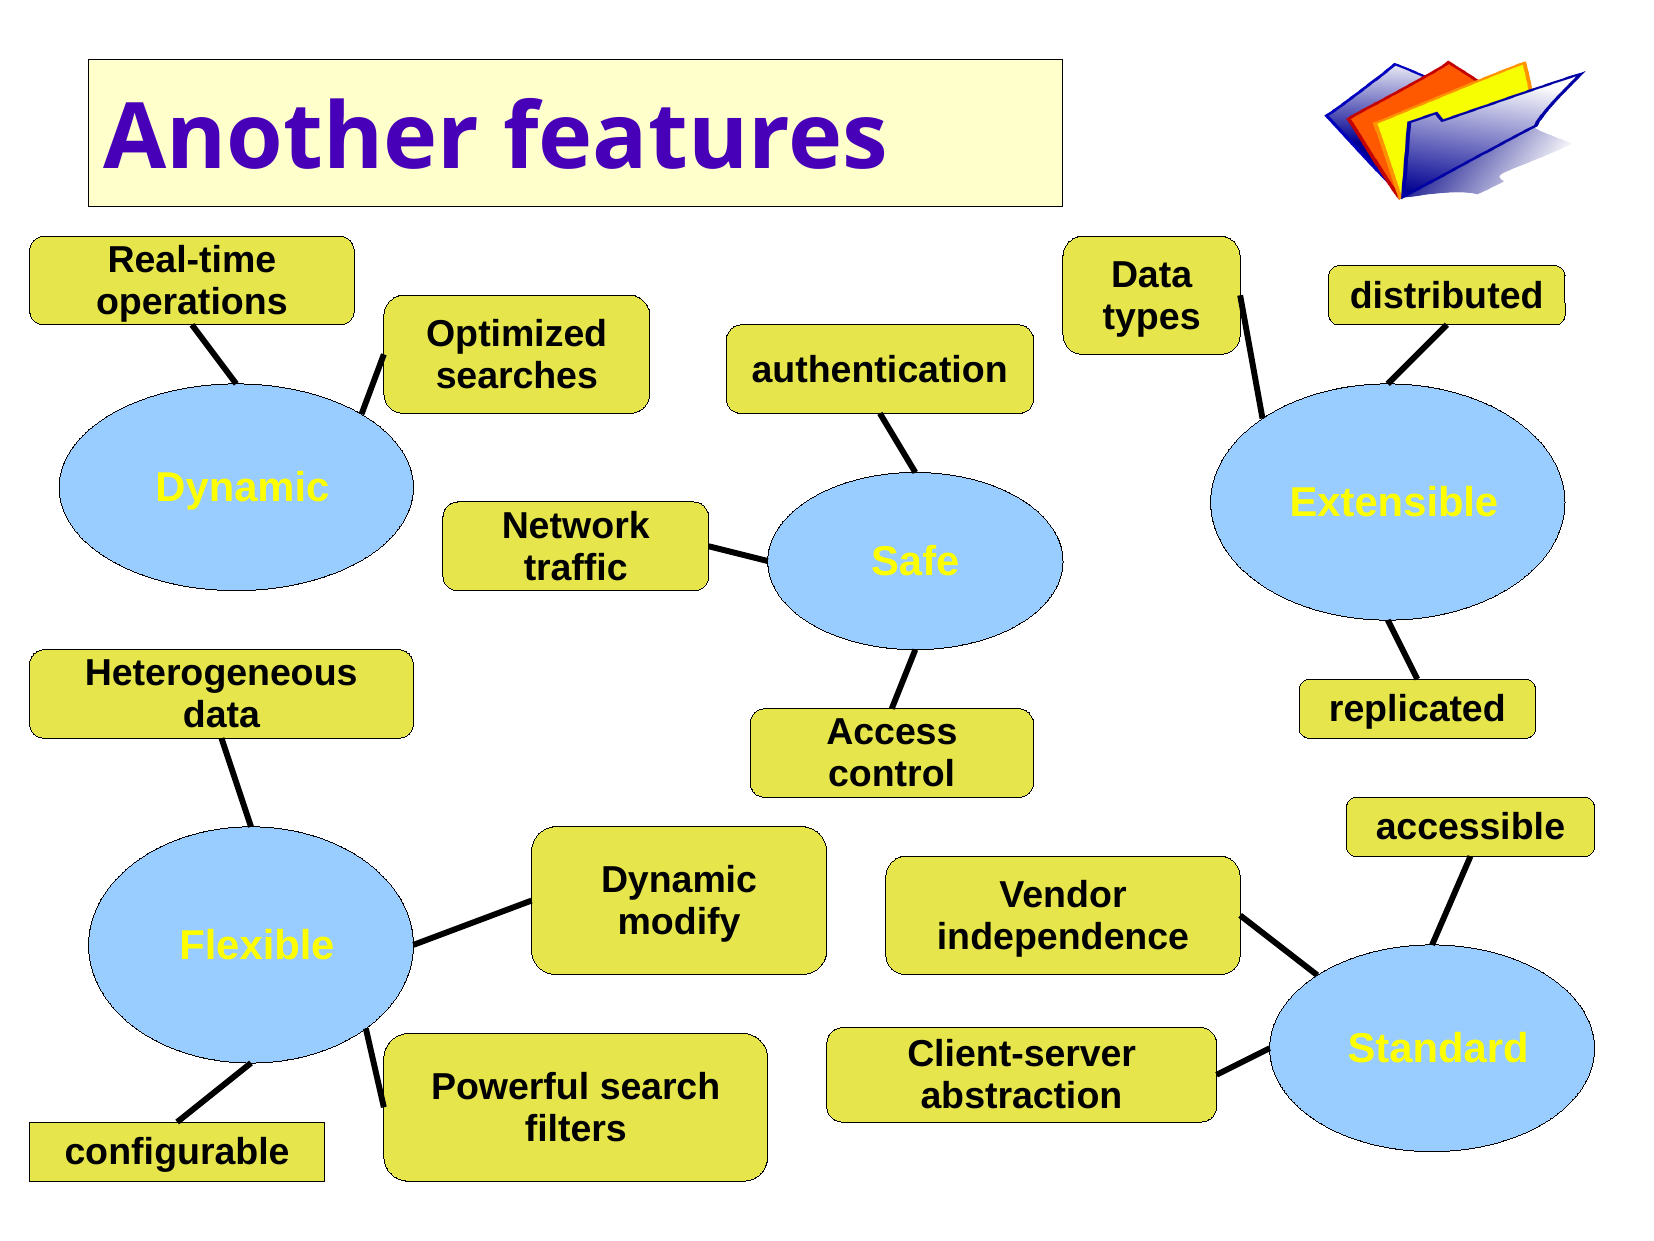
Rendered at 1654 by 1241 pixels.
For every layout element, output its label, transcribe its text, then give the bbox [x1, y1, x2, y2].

text_box replicated [1299, 679, 1536, 739]
text_box Flexible [88, 826, 414, 1064]
text_box Extensible [1210, 383, 1566, 621]
text_box Dynamic modify [531, 826, 827, 975]
text_box Real-time operations [29, 236, 355, 325]
text_box accessible [1346, 797, 1595, 857]
text_box Network traffic [442, 501, 709, 591]
text_box configurable [29, 1122, 325, 1182]
text_box authentication [726, 324, 1034, 414]
text_box Client-server abstraction [826, 1027, 1217, 1123]
text_box Safe [767, 472, 1064, 650]
picture [1320, 58, 1595, 202]
text_box distributed [1328, 265, 1566, 325]
text_box Dynamic [59, 383, 414, 591]
text_box Access control [750, 708, 1034, 798]
text_box Heterogeneous data [29, 649, 414, 739]
text_box Vendor independence [885, 856, 1241, 975]
text_box Data types [1062, 236, 1241, 355]
text_box Powerful search filters [383, 1033, 768, 1182]
text_box Optimized searches [383, 295, 650, 414]
text_box Standard [1269, 944, 1595, 1152]
text_box Another features [88, 59, 1063, 207]
